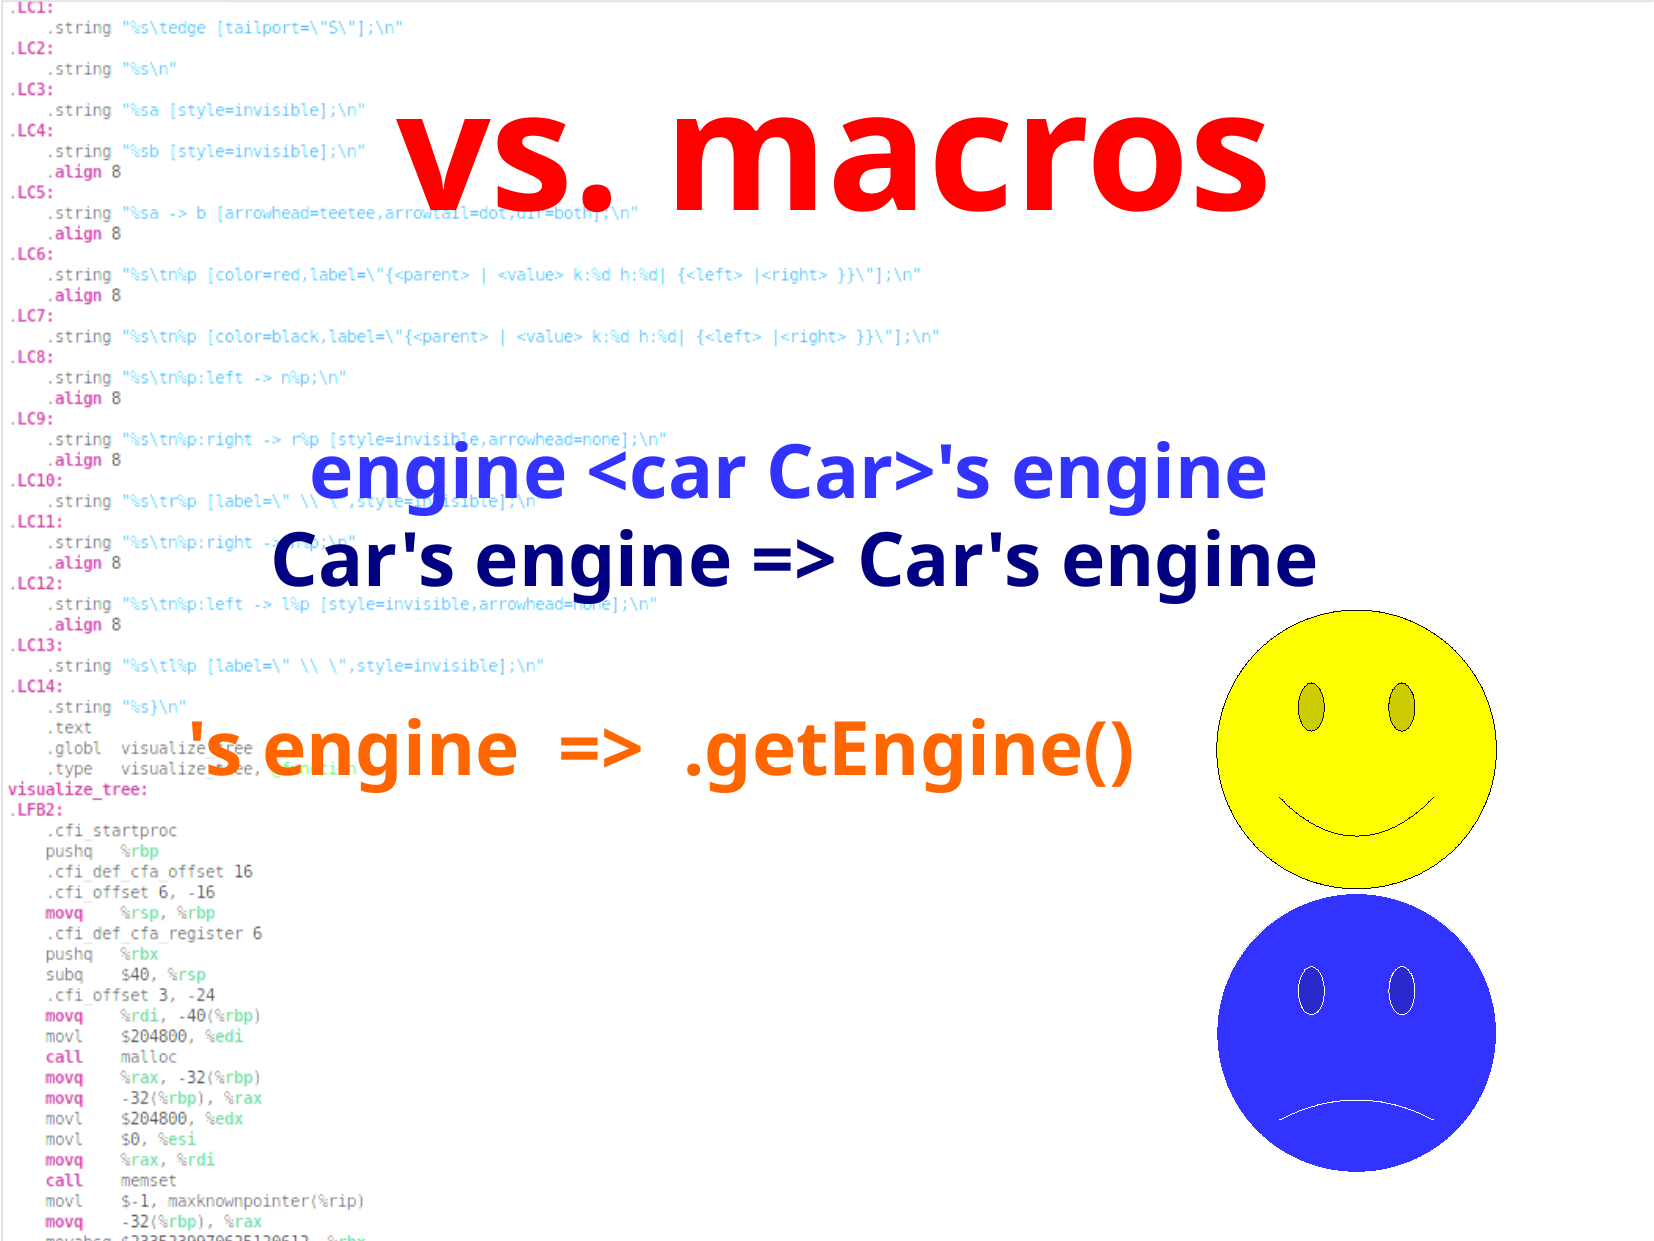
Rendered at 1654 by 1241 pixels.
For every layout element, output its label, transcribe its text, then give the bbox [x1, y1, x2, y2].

text_box [1216, 893, 1497, 1173]
text_box [1216, 610, 1497, 889]
text_box engine <car Car>'s engine [295, 410, 1345, 499]
text_box 's engine => .getEngine() [23, 688, 1230, 807]
text_box Car's engine => Car's engine [255, 499, 1394, 618]
text_box vs. macros [360, 25, 1310, 271]
picture [0, 0, 1654, 1241]
